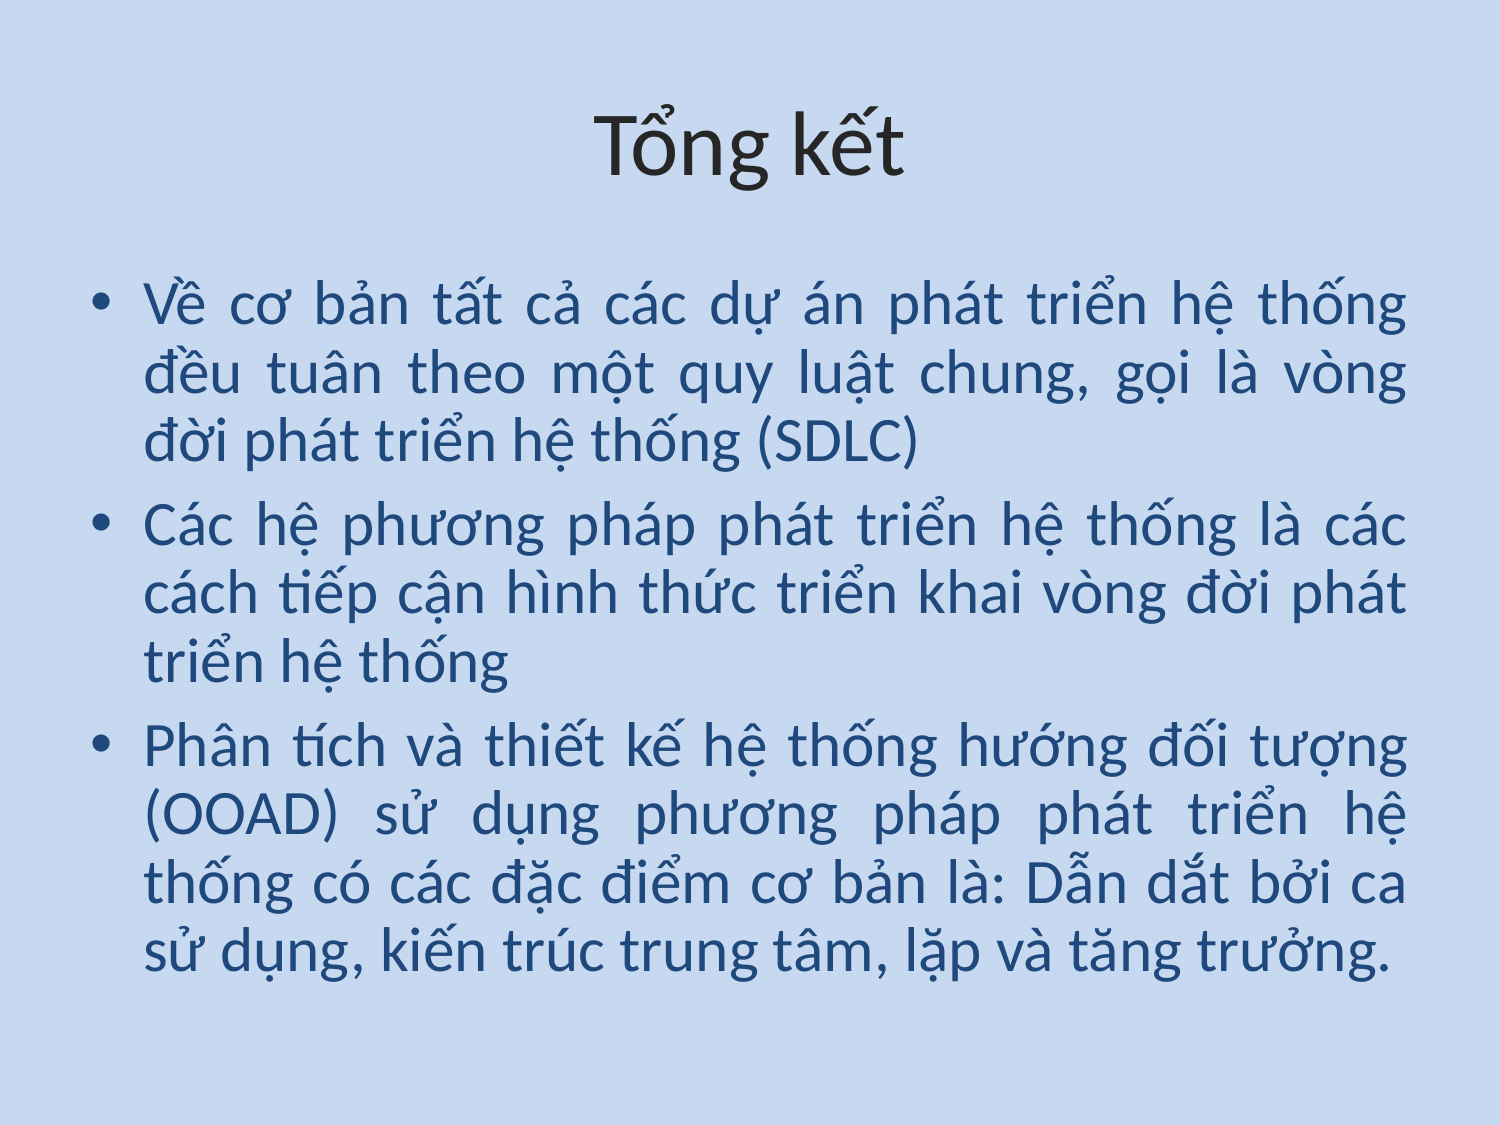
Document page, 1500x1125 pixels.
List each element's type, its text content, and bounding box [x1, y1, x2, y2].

list Về cơ bản tất cả các dự án phát triển hệ thống đều tuân theo một quy luật chung, gọi là vòng đời phát triển hệ thống (SDLC) Các hệ phương pháp phát triển hệ thống là các cách tiếp cận hình thức triển khai vòng đời phát triển hệ thống Phân tích và thiết kế hệ thống hướng đối tượng (OOAD) sử dụng phương pháp phát triển hệ thống có các đặc điểm cơ bản là: Dẫn dắt bởi ca sử dụng, kiến trúc trung tâm, lặp và tăng trưởng. [75, 262, 1426, 1005]
title Tổng kết [75, 45, 1426, 233]
